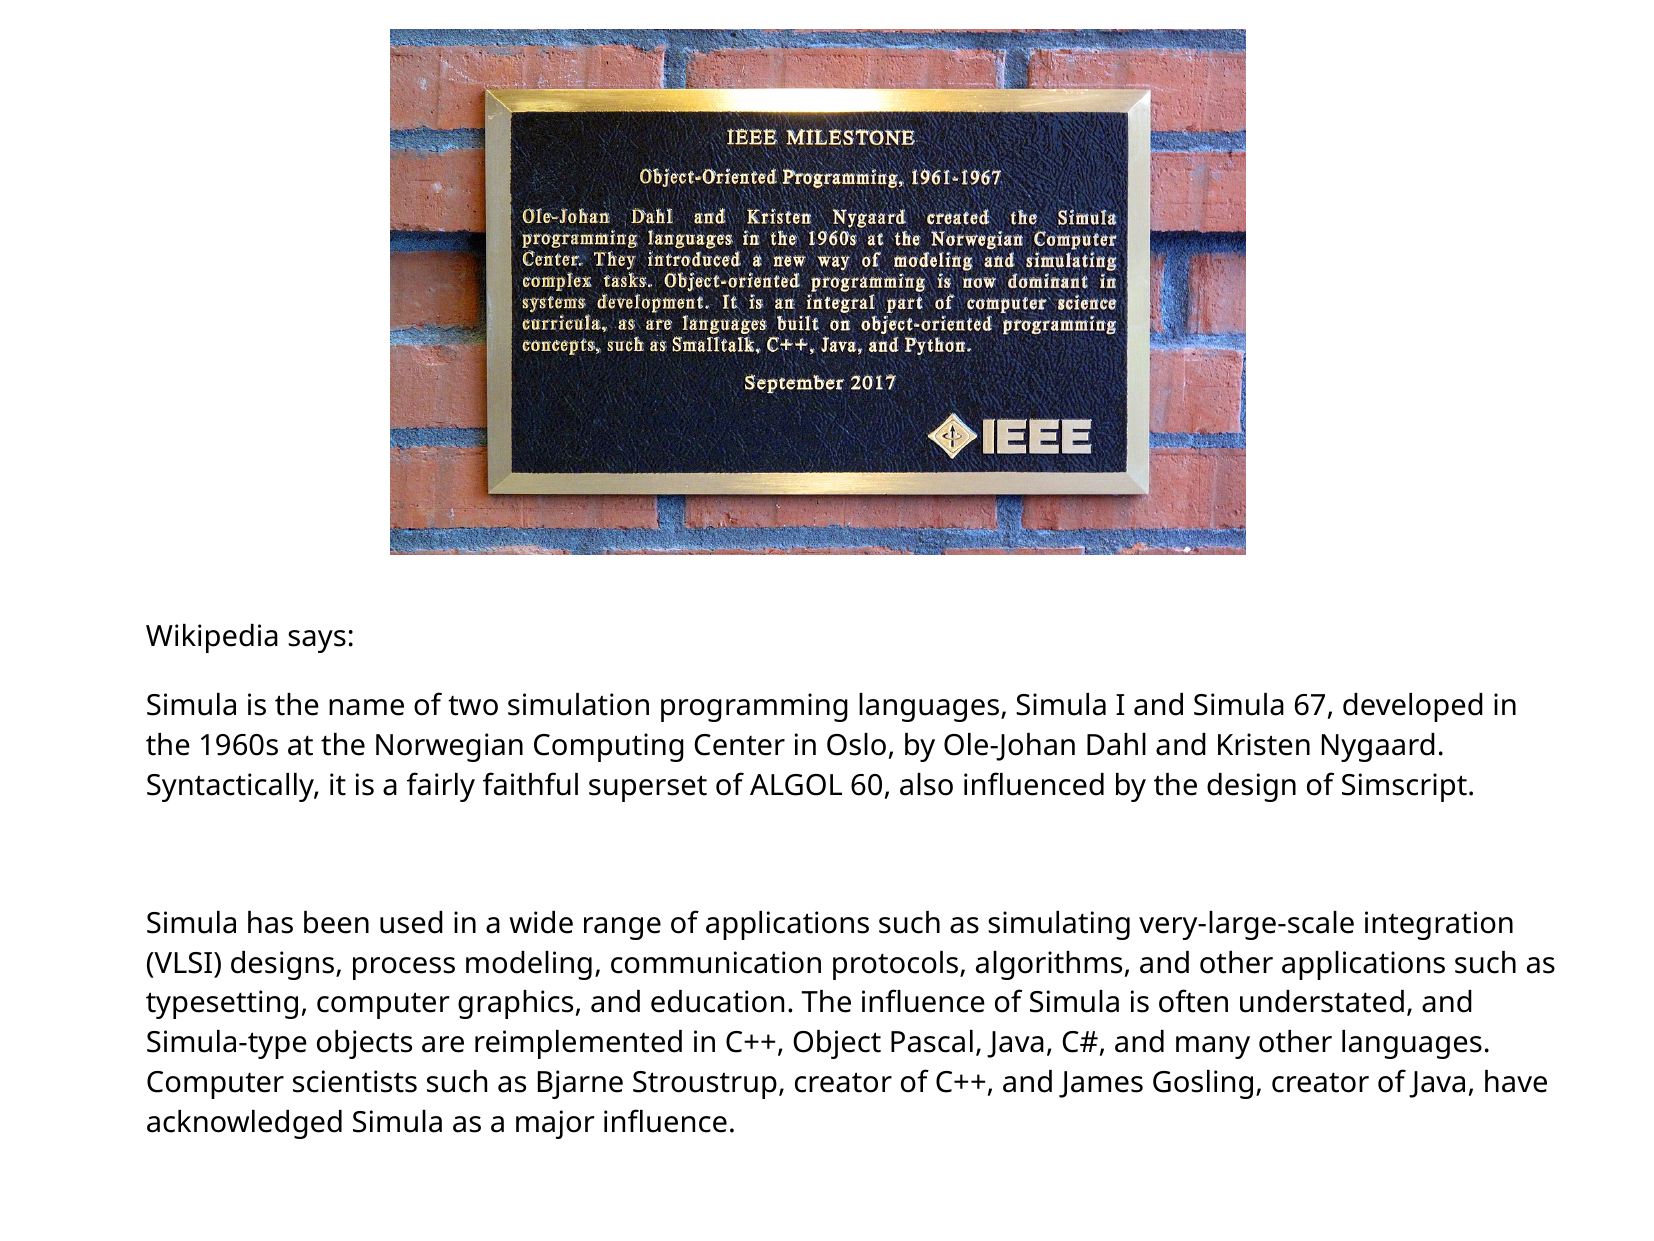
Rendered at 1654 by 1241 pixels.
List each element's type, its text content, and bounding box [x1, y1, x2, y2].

picture [390, 29, 1246, 556]
list Wikipedia says: Simula is the name of two simulation programming languages, Simula I and Simula 67, developed in the 1960s at the Norwegian Computing Center in Oslo, by Ole-Johan Dahl and Kristen Nygaard. Syntactically, it is a fairly faithful superset of ALGOL 60, also influenced by the design of Simscript. Simula has been used in a wide range of applications such as simulating very-large-scale integration (VLSI) designs, process modeling, communication protocols, algorithms, and other applications such as typesetting, computer graphics, and education. The influence of Simula is often understated, and Simula-type objects are reimplemented in C++, Object Pascal, Java, C#, and many other languages. Computer scientists such as Bjarne Stroustrup, creator of C++, and James Gosling, creator of Java, have acknowledged Simula as a major influence. [75, 615, 1564, 1152]
